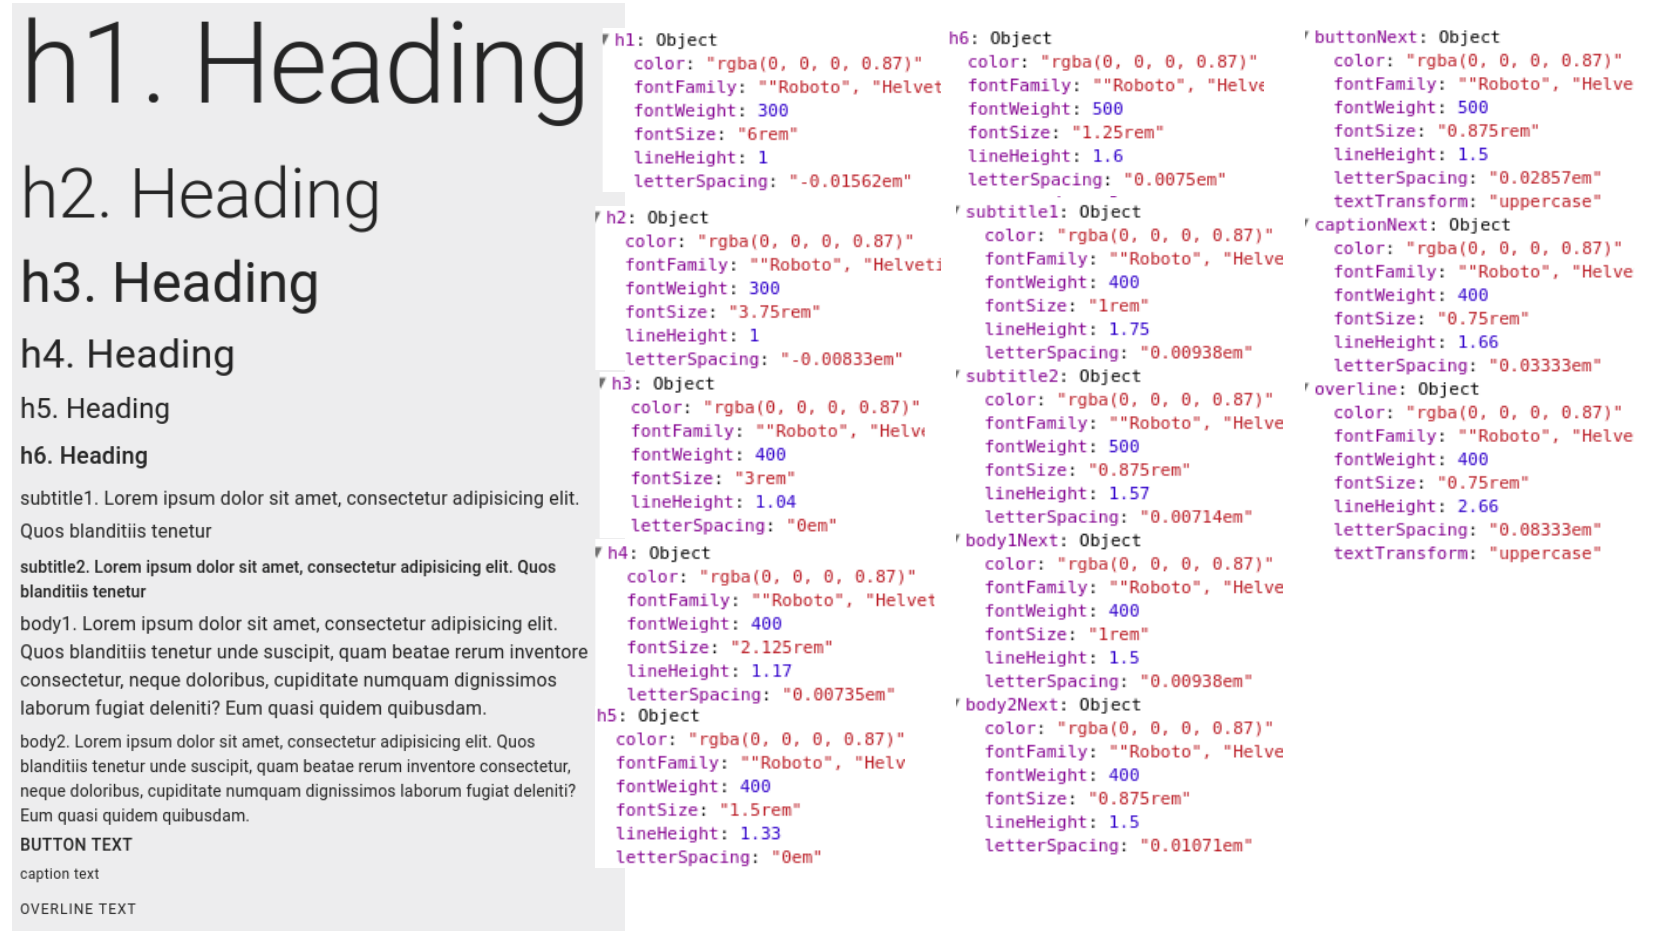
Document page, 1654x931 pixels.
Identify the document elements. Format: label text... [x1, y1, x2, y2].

picture [1305, 30, 1635, 564]
picture [947, 27, 1264, 192]
picture [12, 3, 941, 931]
text_box Typography [941, 45, 947, 102]
picture [956, 196, 1283, 861]
